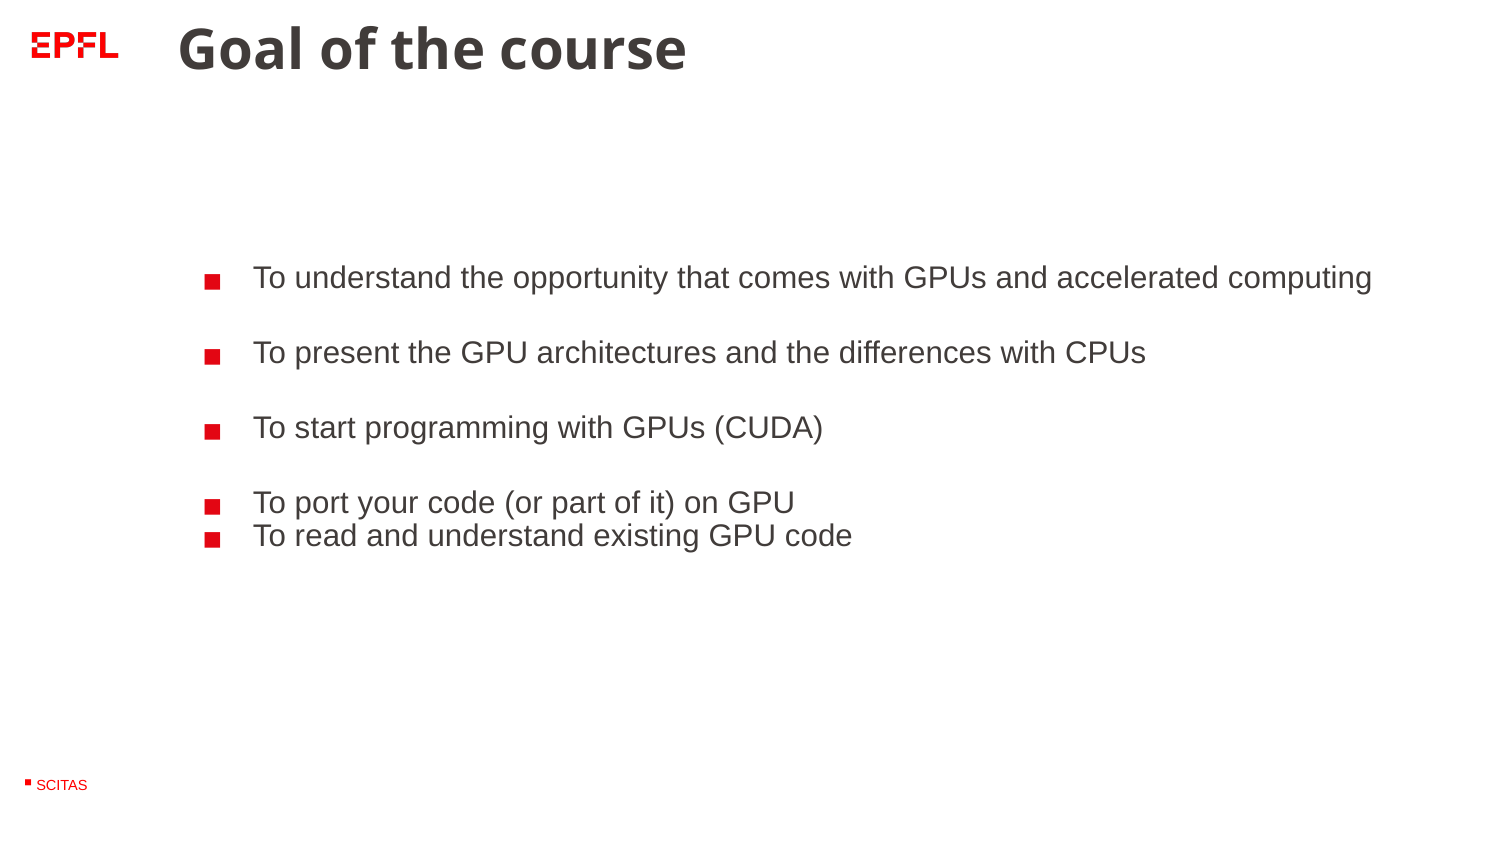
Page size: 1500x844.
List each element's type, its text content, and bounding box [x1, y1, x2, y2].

title Goal of the course [148, 21, 1416, 198]
picture [21, 21, 129, 69]
list To understand the opportunity that comes with GPUs and accelerated computing To present the GPU architectures and the differences with CPUs To start programming with GPUs (CUDA) To port your code (or part of it) on GPU To read and understand existing GPU code [148, 198, 1416, 747]
